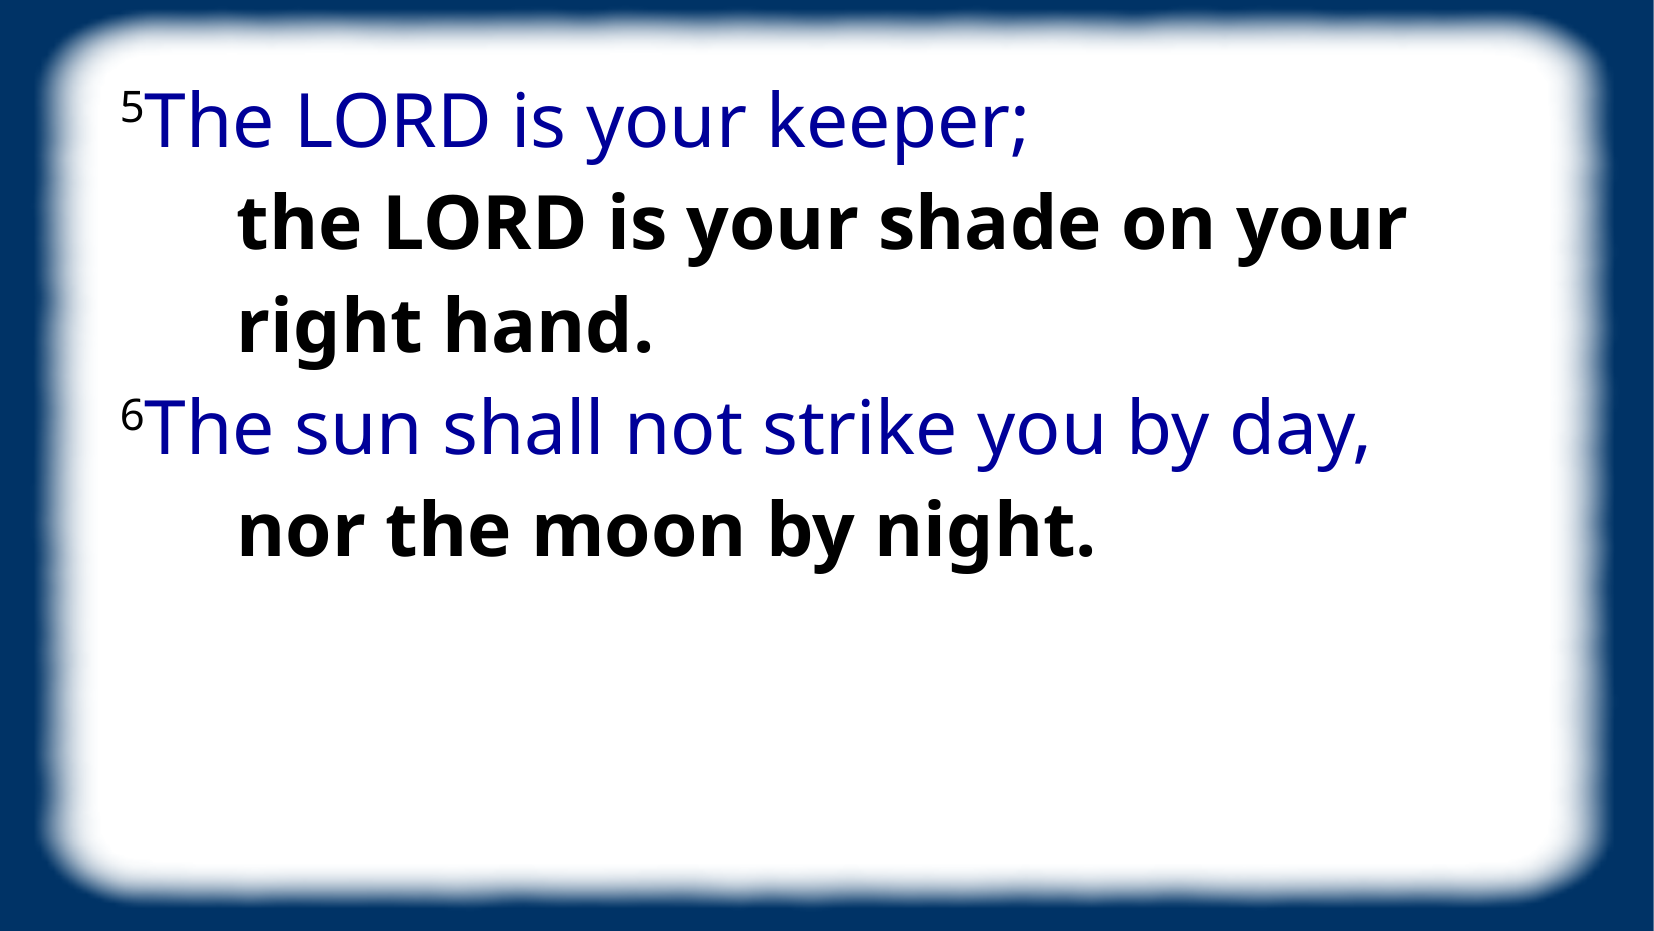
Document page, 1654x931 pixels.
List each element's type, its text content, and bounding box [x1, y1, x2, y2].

picture [0, 0, 1654, 931]
text_box 5The LORD is your keeper; the LORD is your shade on your right hand. 6The sun shall not strike you by day, nor the moon by night. [105, 60, 1546, 574]
